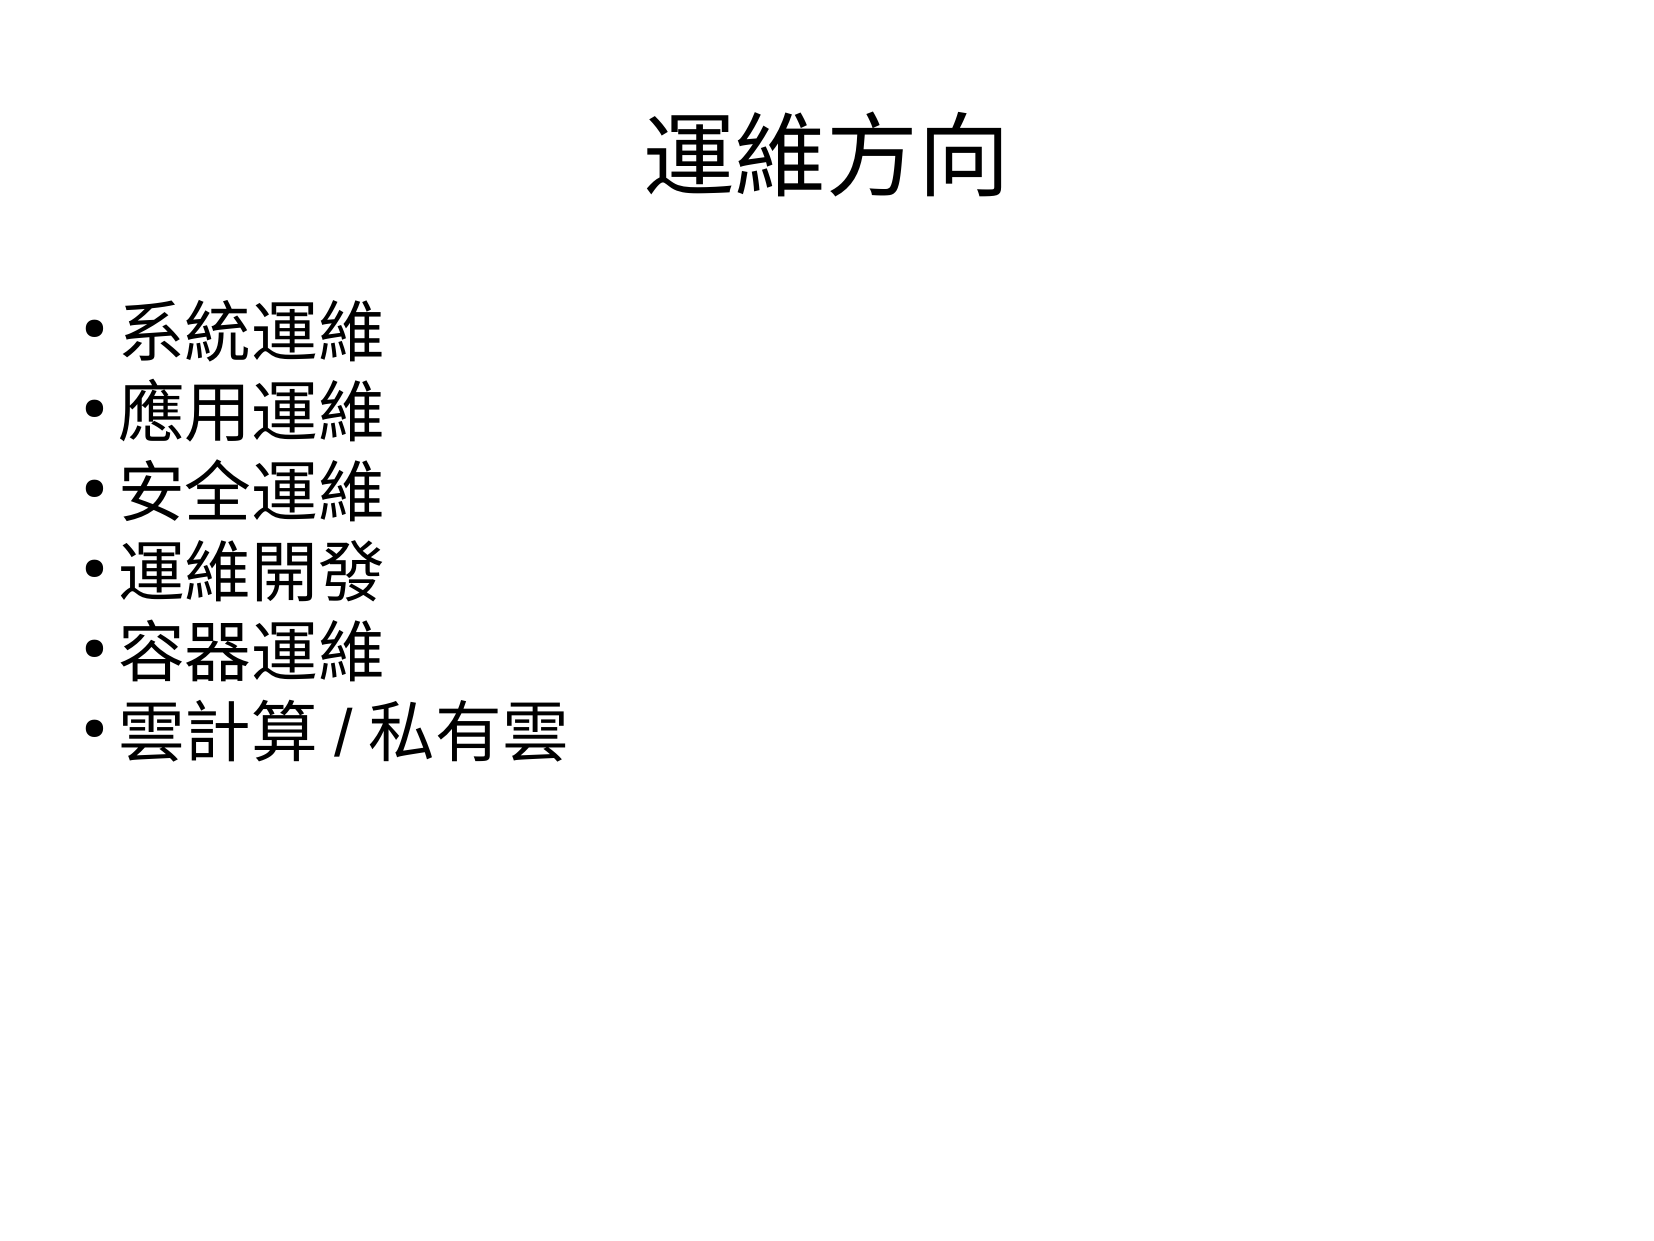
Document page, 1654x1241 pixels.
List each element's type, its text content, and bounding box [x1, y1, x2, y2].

text_box 運維方向 [82, 49, 1571, 257]
text_box 系統運維 應用運維 安全運維 運維開發 容器運維 雲計算/私有雲 [82, 290, 1571, 1010]
